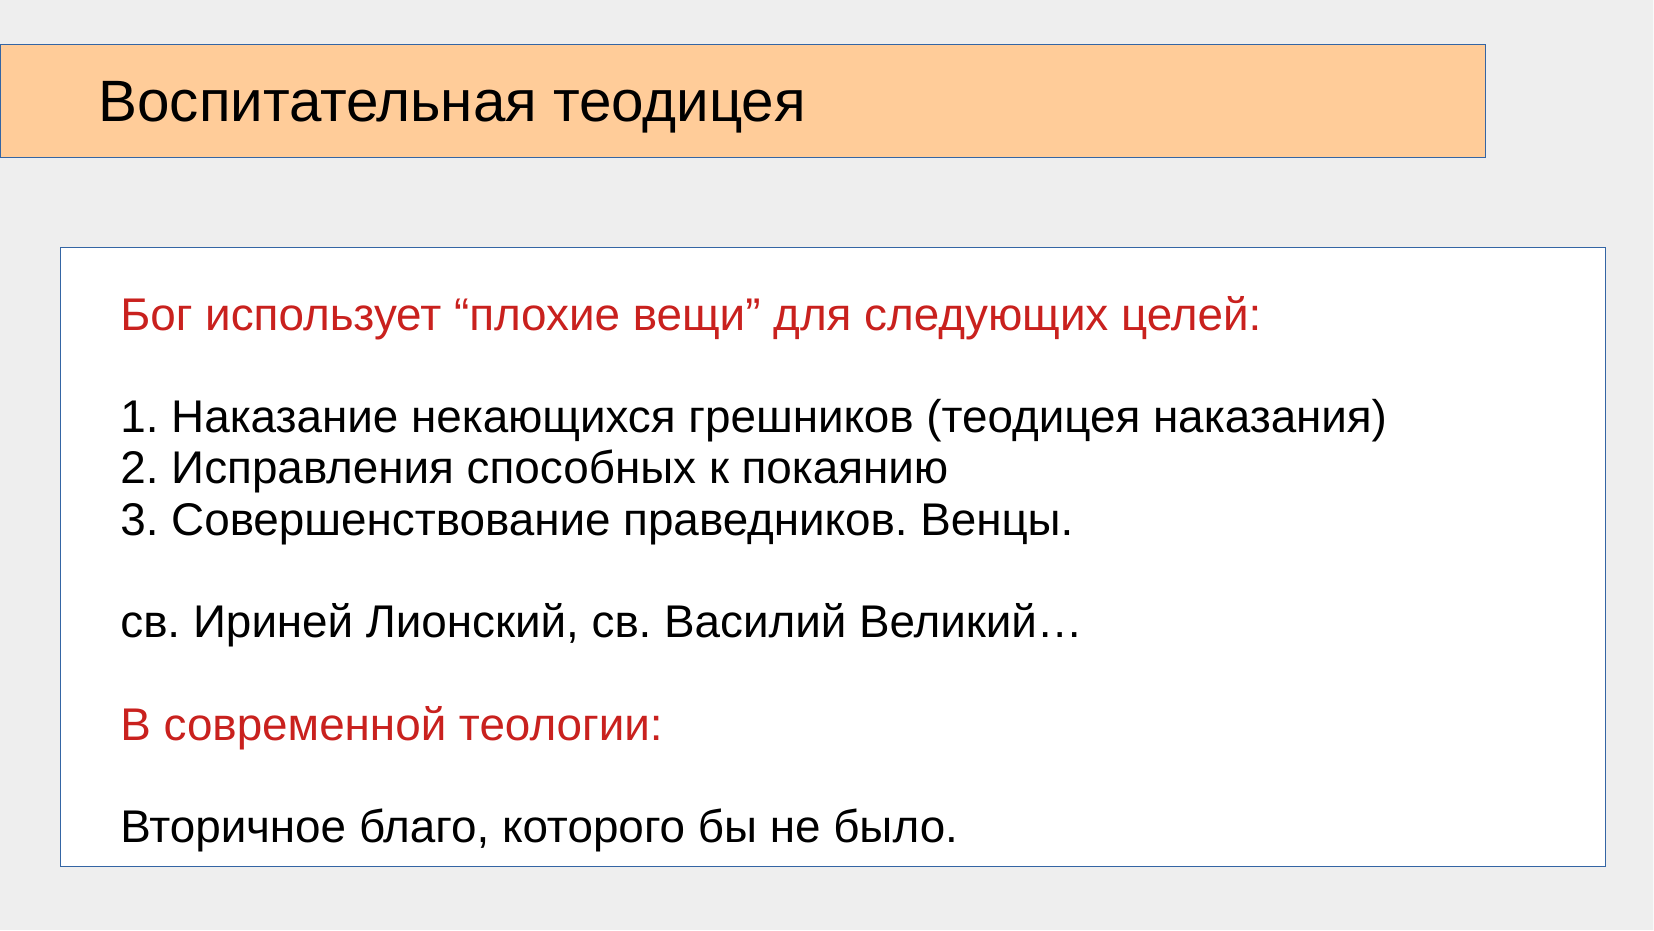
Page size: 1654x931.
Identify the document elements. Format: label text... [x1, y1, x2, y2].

text_box Воспитательная теодицея [0, 44, 1486, 158]
text_box [60, 247, 1606, 867]
subtitle Бог использует “плохие вещи” для следующих целей: 1. Наказание некающихся грешников (теодицея наказания) 2. Исправления способных к покаянию 3. Совершенствование праведников. Венцы. св. Ириней Лионский, св. Василий Великий… В современной теологии: Вторичное благо, которого бы не было. [120, 288, 1501, 884]
